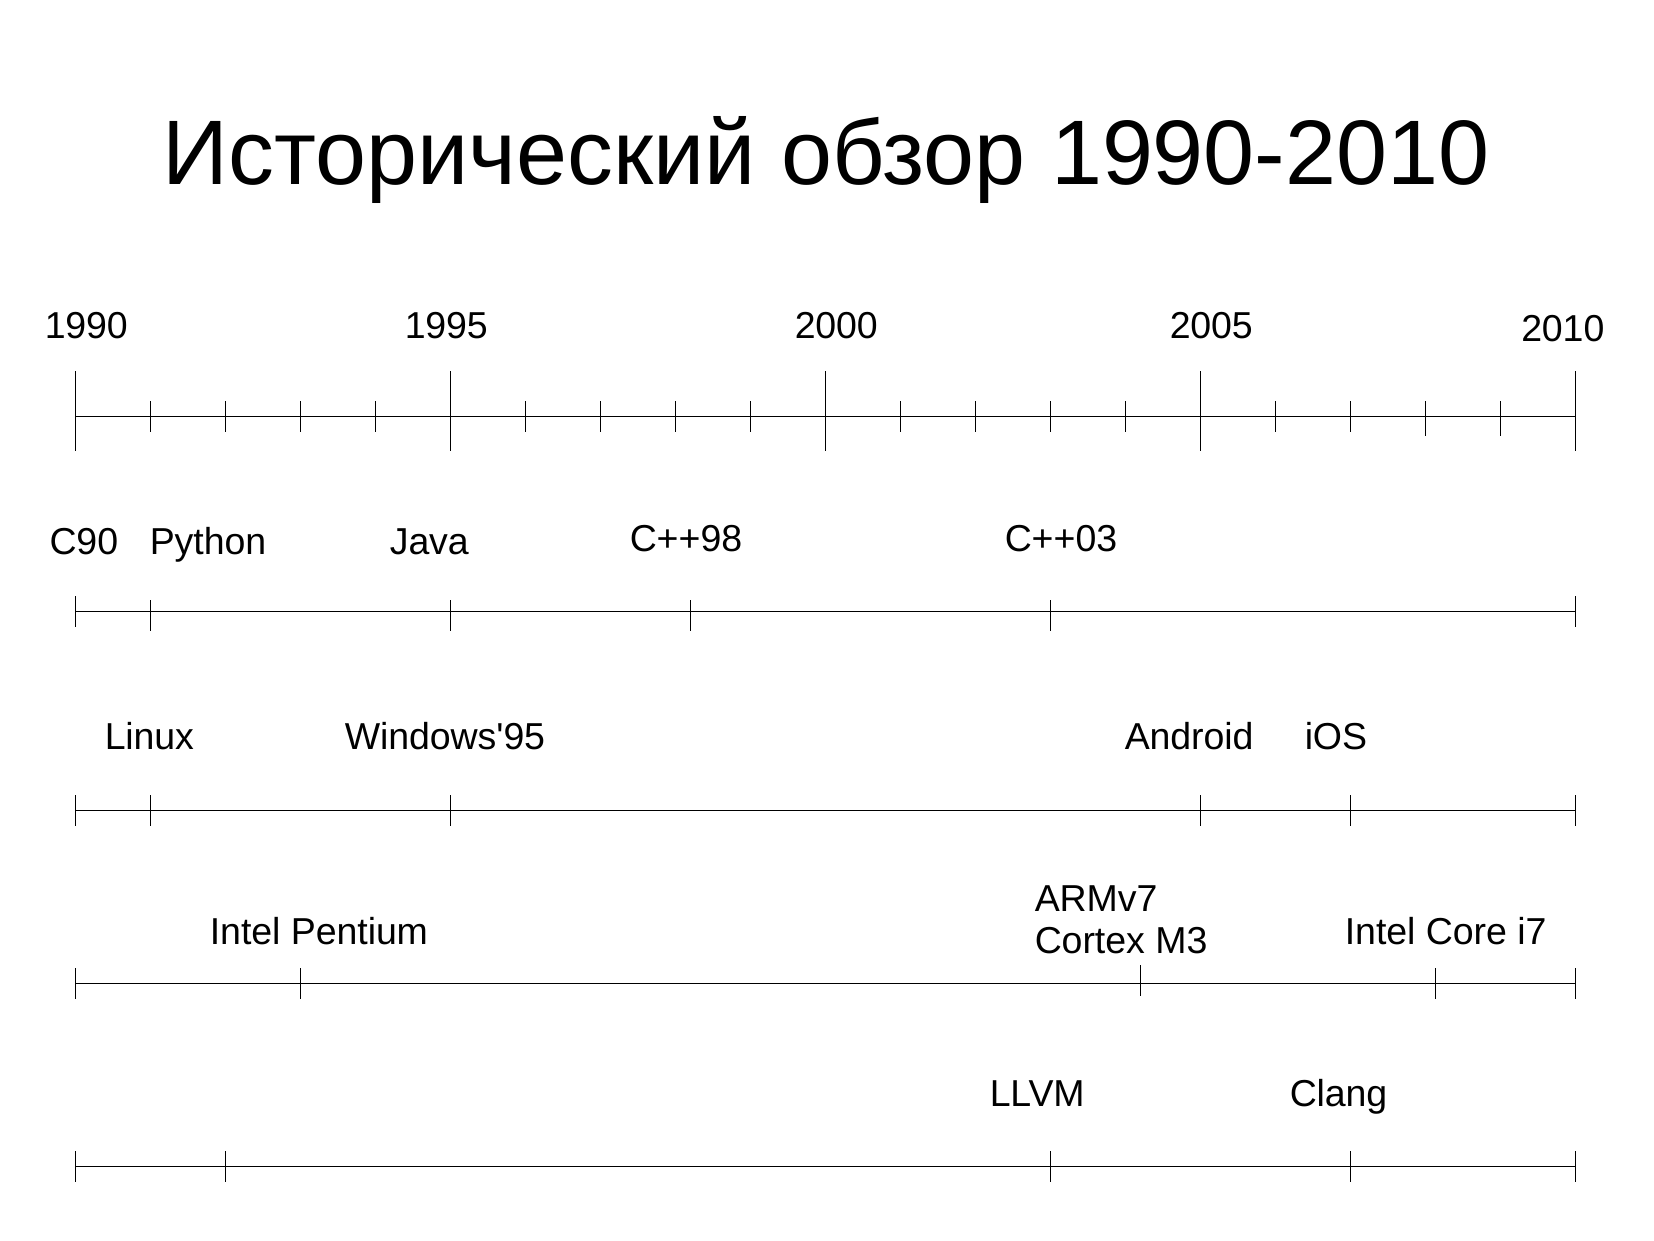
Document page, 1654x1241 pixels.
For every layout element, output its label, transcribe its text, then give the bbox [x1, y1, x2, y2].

title Исторический обзор 1990-2010 [82, 49, 1571, 257]
text_box 2000 [780, 296, 901, 354]
text_box Intel Core i7 [1330, 903, 1586, 961]
text_box Linux [90, 708, 226, 766]
text_box 1995 [390, 296, 511, 354]
text_box ARMv7 Cortex M3 [1020, 870, 1261, 969]
text_box Android [1110, 708, 1276, 766]
text_box 2005 [1155, 296, 1276, 354]
text_box 1990 [30, 296, 151, 354]
text_box 2010 [1506, 300, 1627, 361]
text_box iOS [1290, 708, 1396, 766]
text_box Java [375, 513, 526, 571]
text_box C++98 [615, 510, 766, 582]
text_box C++03 [990, 510, 1141, 567]
text_box Windows'95 [330, 708, 571, 766]
text_box Clang [1275, 1065, 1426, 1122]
text_box C90 [34, 513, 135, 571]
text_box LLVM [975, 1065, 1126, 1122]
text_box Intel Pentium [195, 903, 451, 961]
text_box Python [135, 513, 286, 571]
